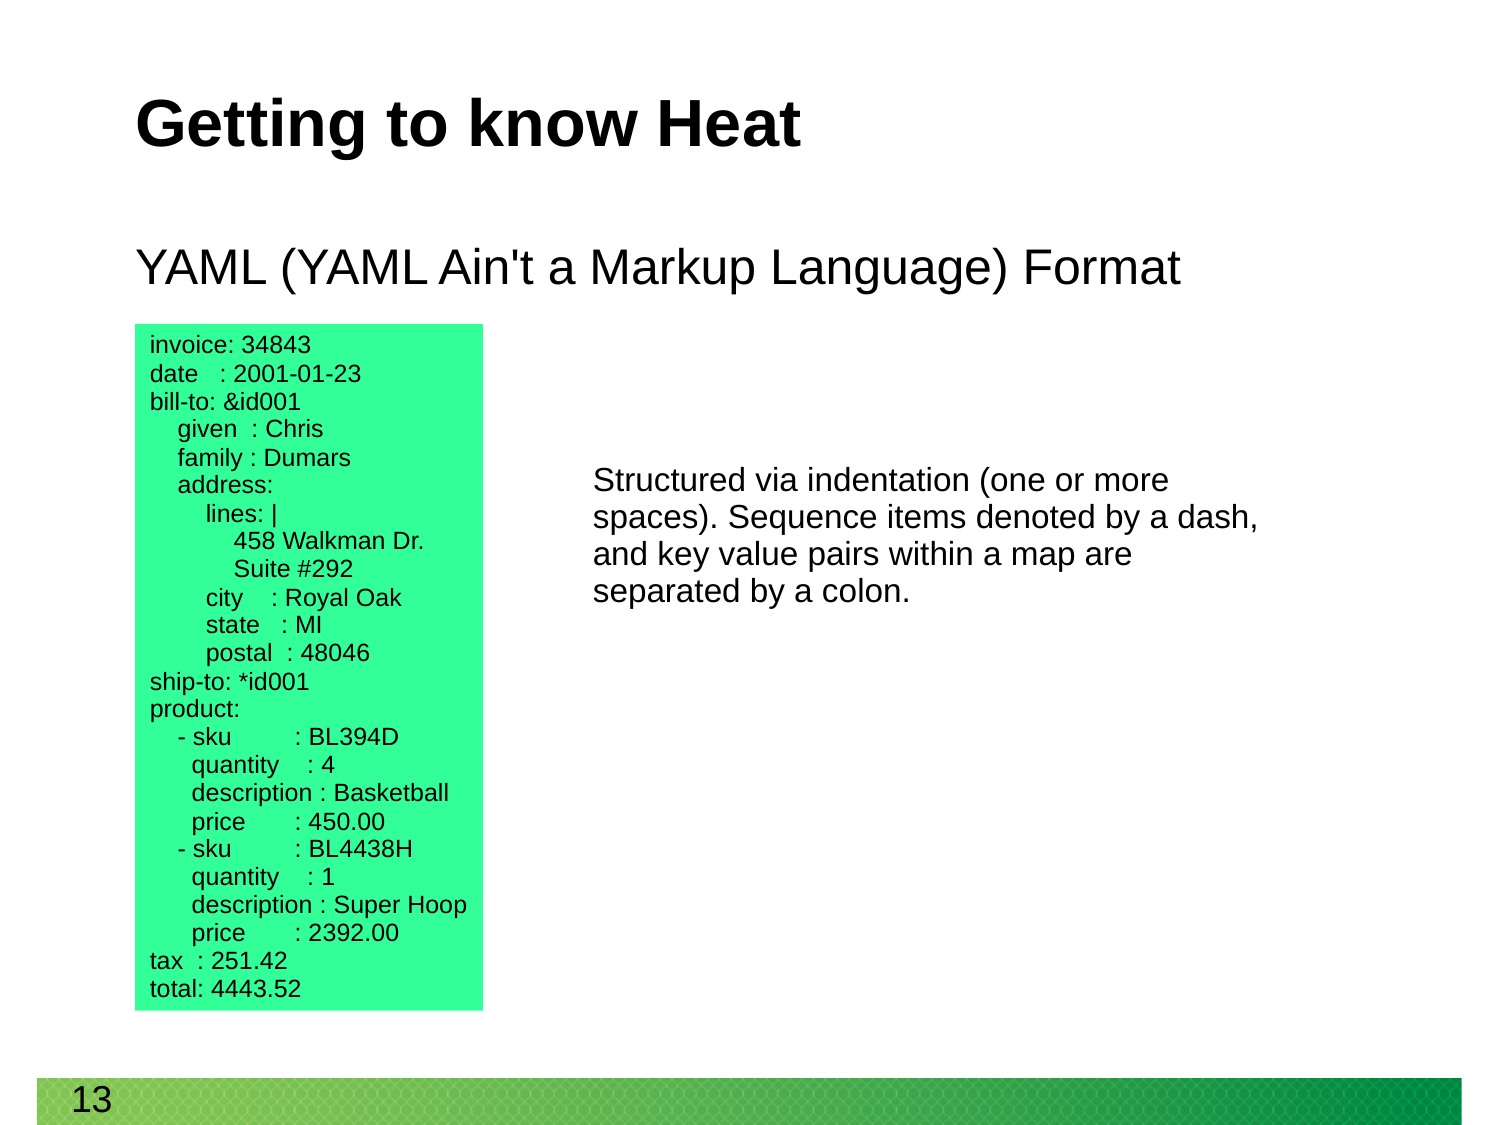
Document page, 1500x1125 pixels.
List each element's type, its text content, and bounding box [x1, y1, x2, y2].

list YAML (YAML Ain't a Markup Language) Format [135, 239, 1372, 714]
text_box invoice: 34843 date : 2001-01-23 bill-to: &id001 given : Chris family : Dumars address: lines: | 458 Walkman Dr. Suite #292 city : Royal Oak state : MI postal : 48046 ship-to: *id001 product: - sku : BL394D quantity : 4 description : Basketball price : 450.00 - sku : BL4438H quantity : 1 description : Super Hoop price : 2392.00 tax : 251.42 total: 4443.52 [135, 323, 483, 1011]
title Getting to know Heat [135, 41, 1372, 204]
text_box Structured via indentation (one or more spaces). Sequence items denoted by a dash, and key value pairs within a map are separated by a colon. [578, 453, 1284, 617]
picture [36, 1078, 1462, 1125]
